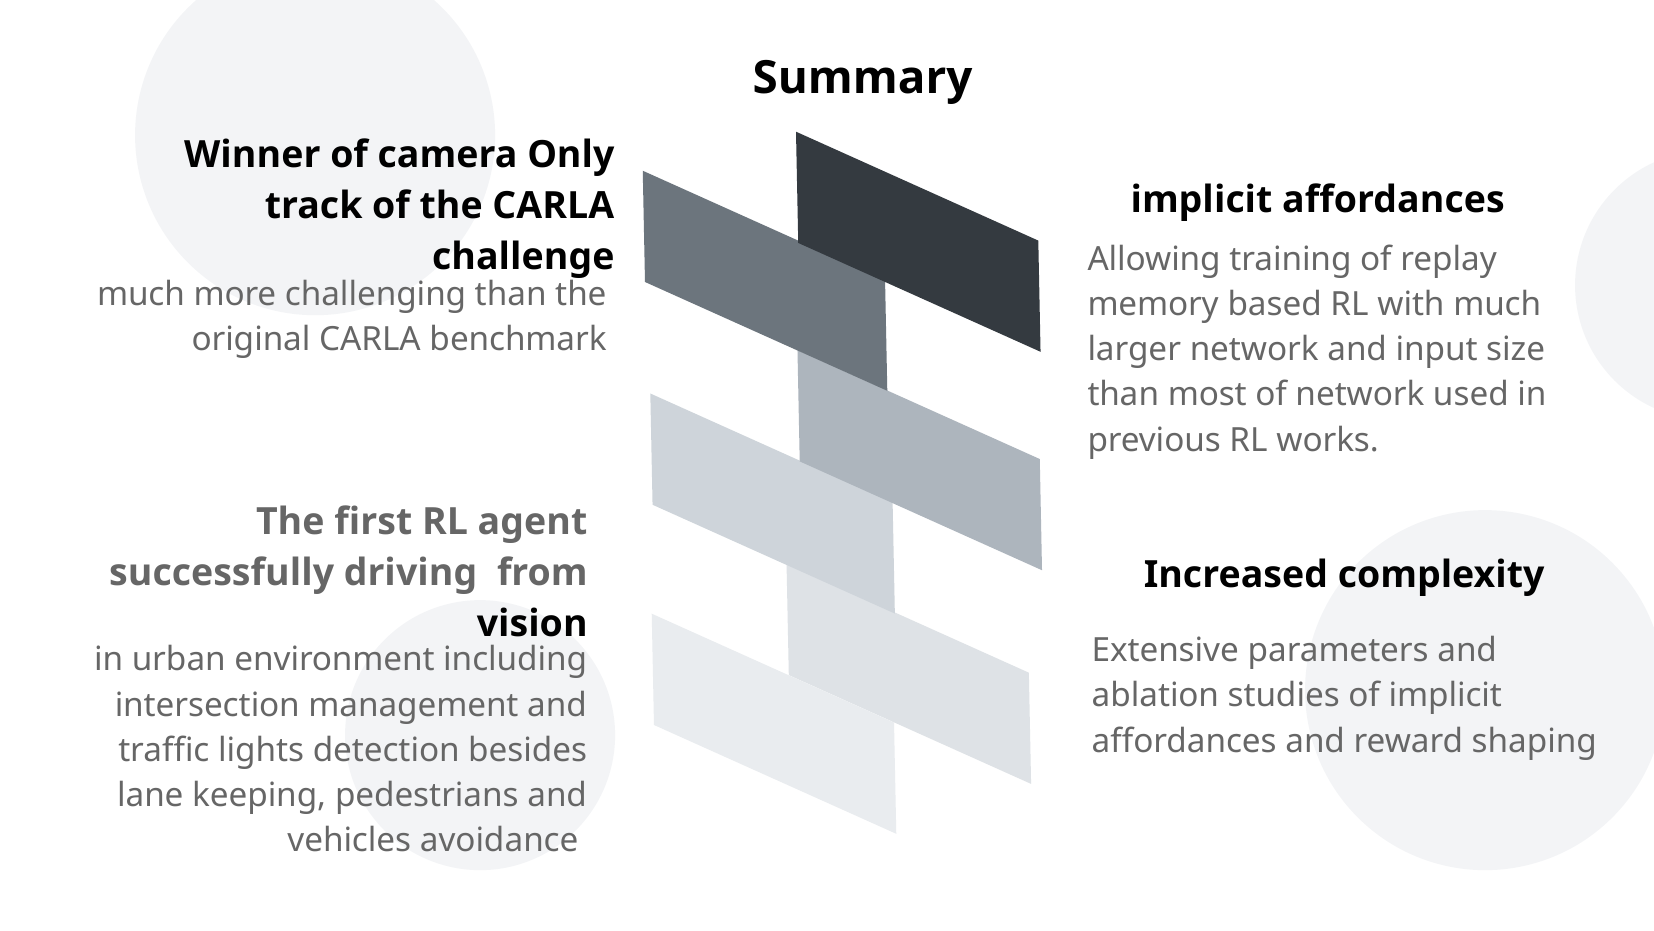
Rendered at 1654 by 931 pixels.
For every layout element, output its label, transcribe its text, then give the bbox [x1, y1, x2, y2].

text_box in urban environment including intersection management and traffic lights detection besides lane keeping, pedestrians and vehicles avoidance [47, 633, 603, 874]
text_box Increased complexity [1041, 540, 1560, 642]
text_box Summary [75, 37, 1651, 113]
text_box much more challenging than the original CARLA benchmark [67, 262, 623, 437]
text_box Extensive parameters and ablation studies of implicit affordances and reward shaping [1076, 618, 1632, 788]
text_box The first RL agent successfully driving from vision [29, 487, 603, 633]
text_box Winner of camera Only track of the CARLA challenge [112, 120, 630, 266]
text_box Allowing training of replay memory based RL with much larger network and input size than most of network used in previous RL works. [1072, 227, 1628, 435]
text_box implicit affordances [1001, 165, 1520, 267]
